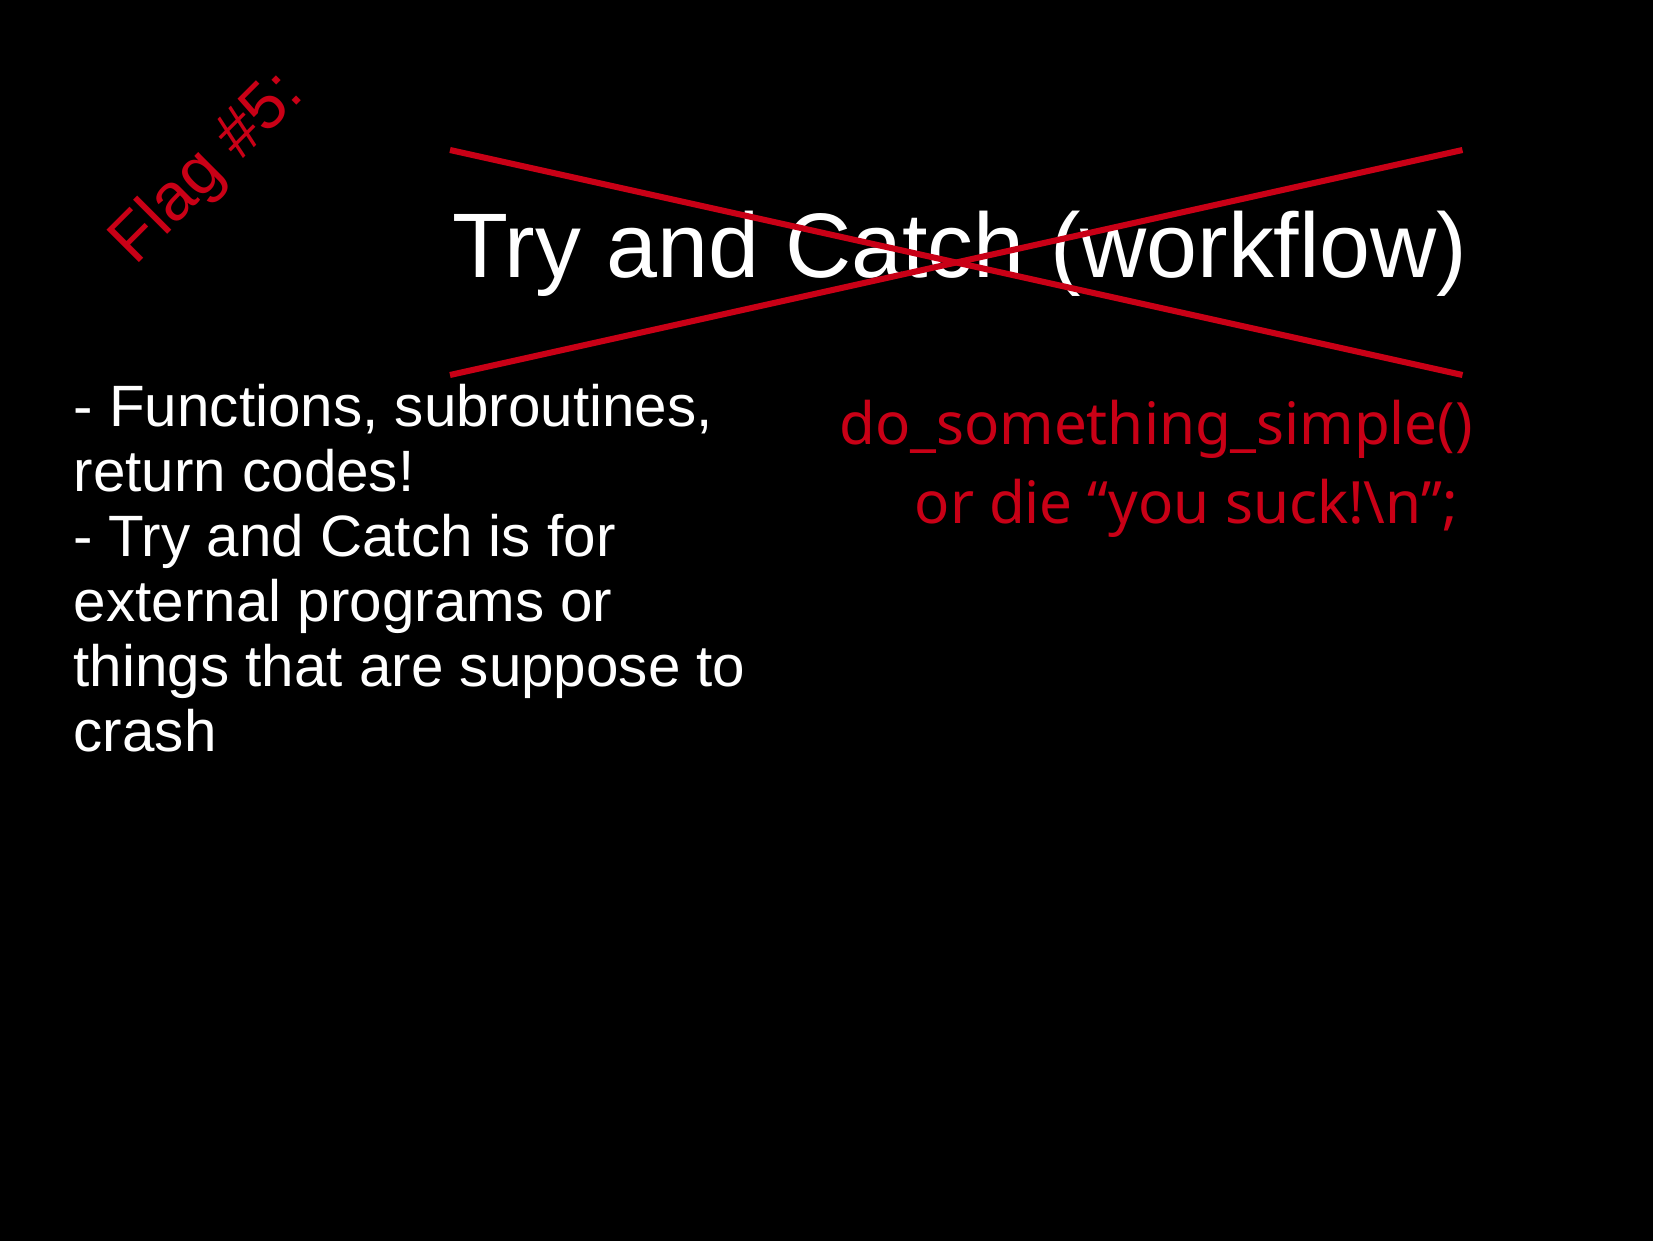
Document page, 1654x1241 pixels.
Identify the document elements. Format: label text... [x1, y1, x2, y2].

text_box do_something_simple() or die “you suck!\n”; [825, 375, 1613, 1126]
text_box - Functions, subroutines, return codes! - Try and Catch is for external programs or things that are suppose to crash [58, 366, 788, 1117]
text_box Try and Catch (workflow) [437, 187, 940, 317]
text_box Try and Catch (workflow) [973, 187, 1480, 317]
text_box Try and Catch (workflow) [635, 187, 1277, 259]
text_box Try and Catch (workflow) [730, 266, 1183, 317]
text_box Flag #5: [77, 37, 338, 298]
